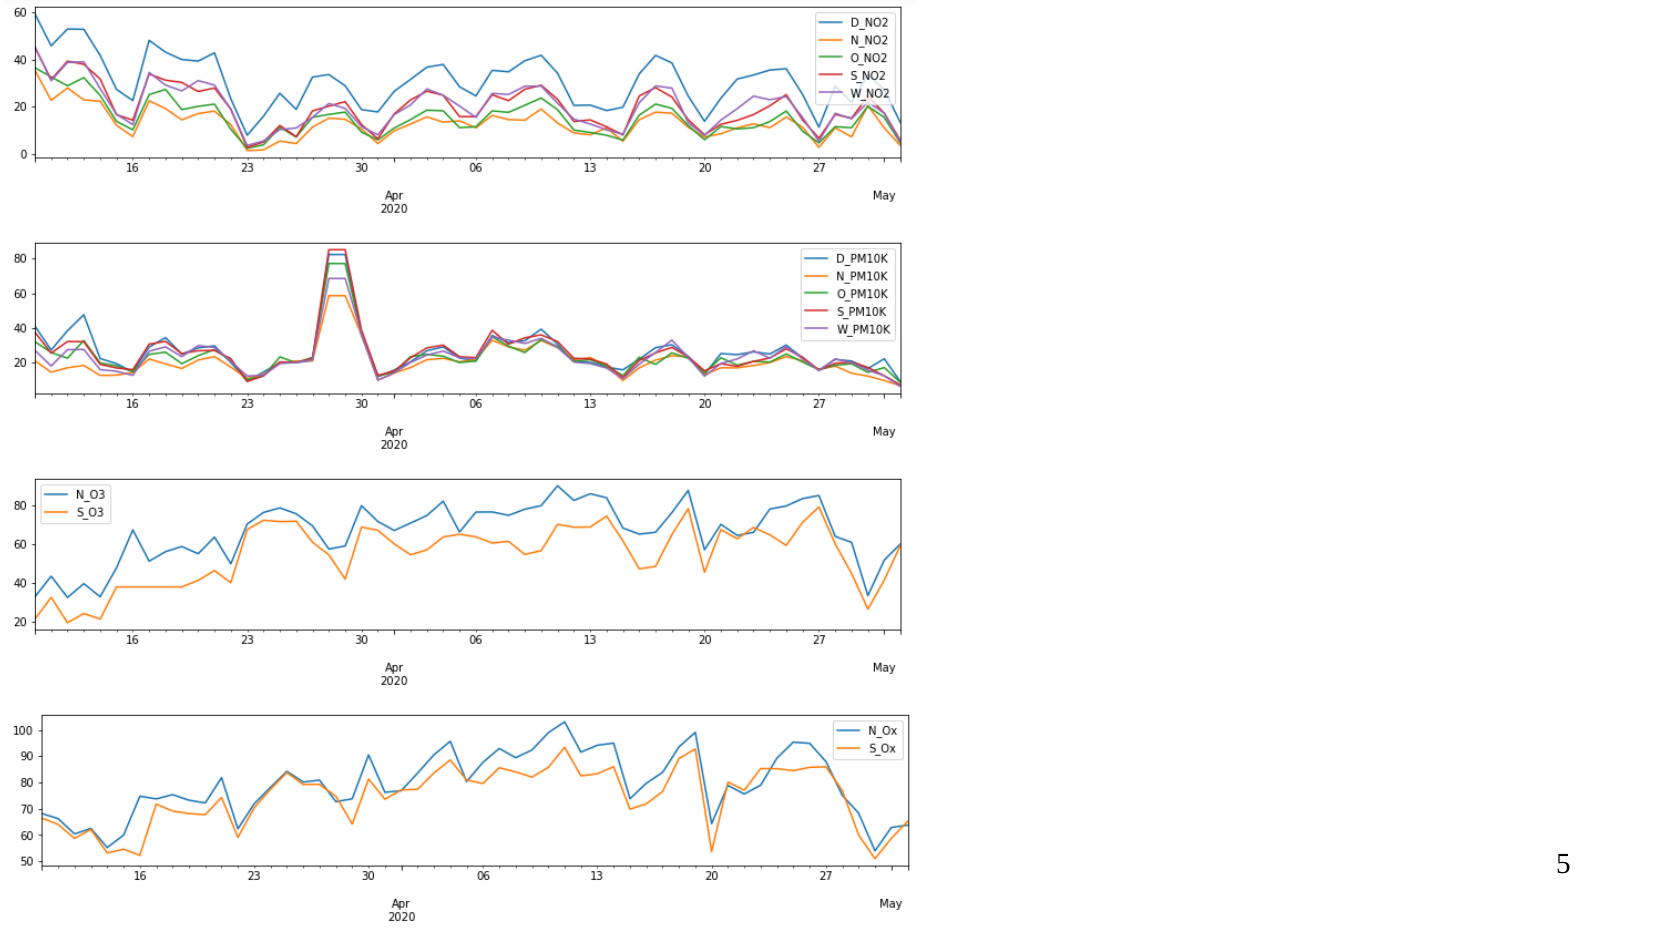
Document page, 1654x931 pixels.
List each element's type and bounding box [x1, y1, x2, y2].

picture [5, 0, 916, 931]
